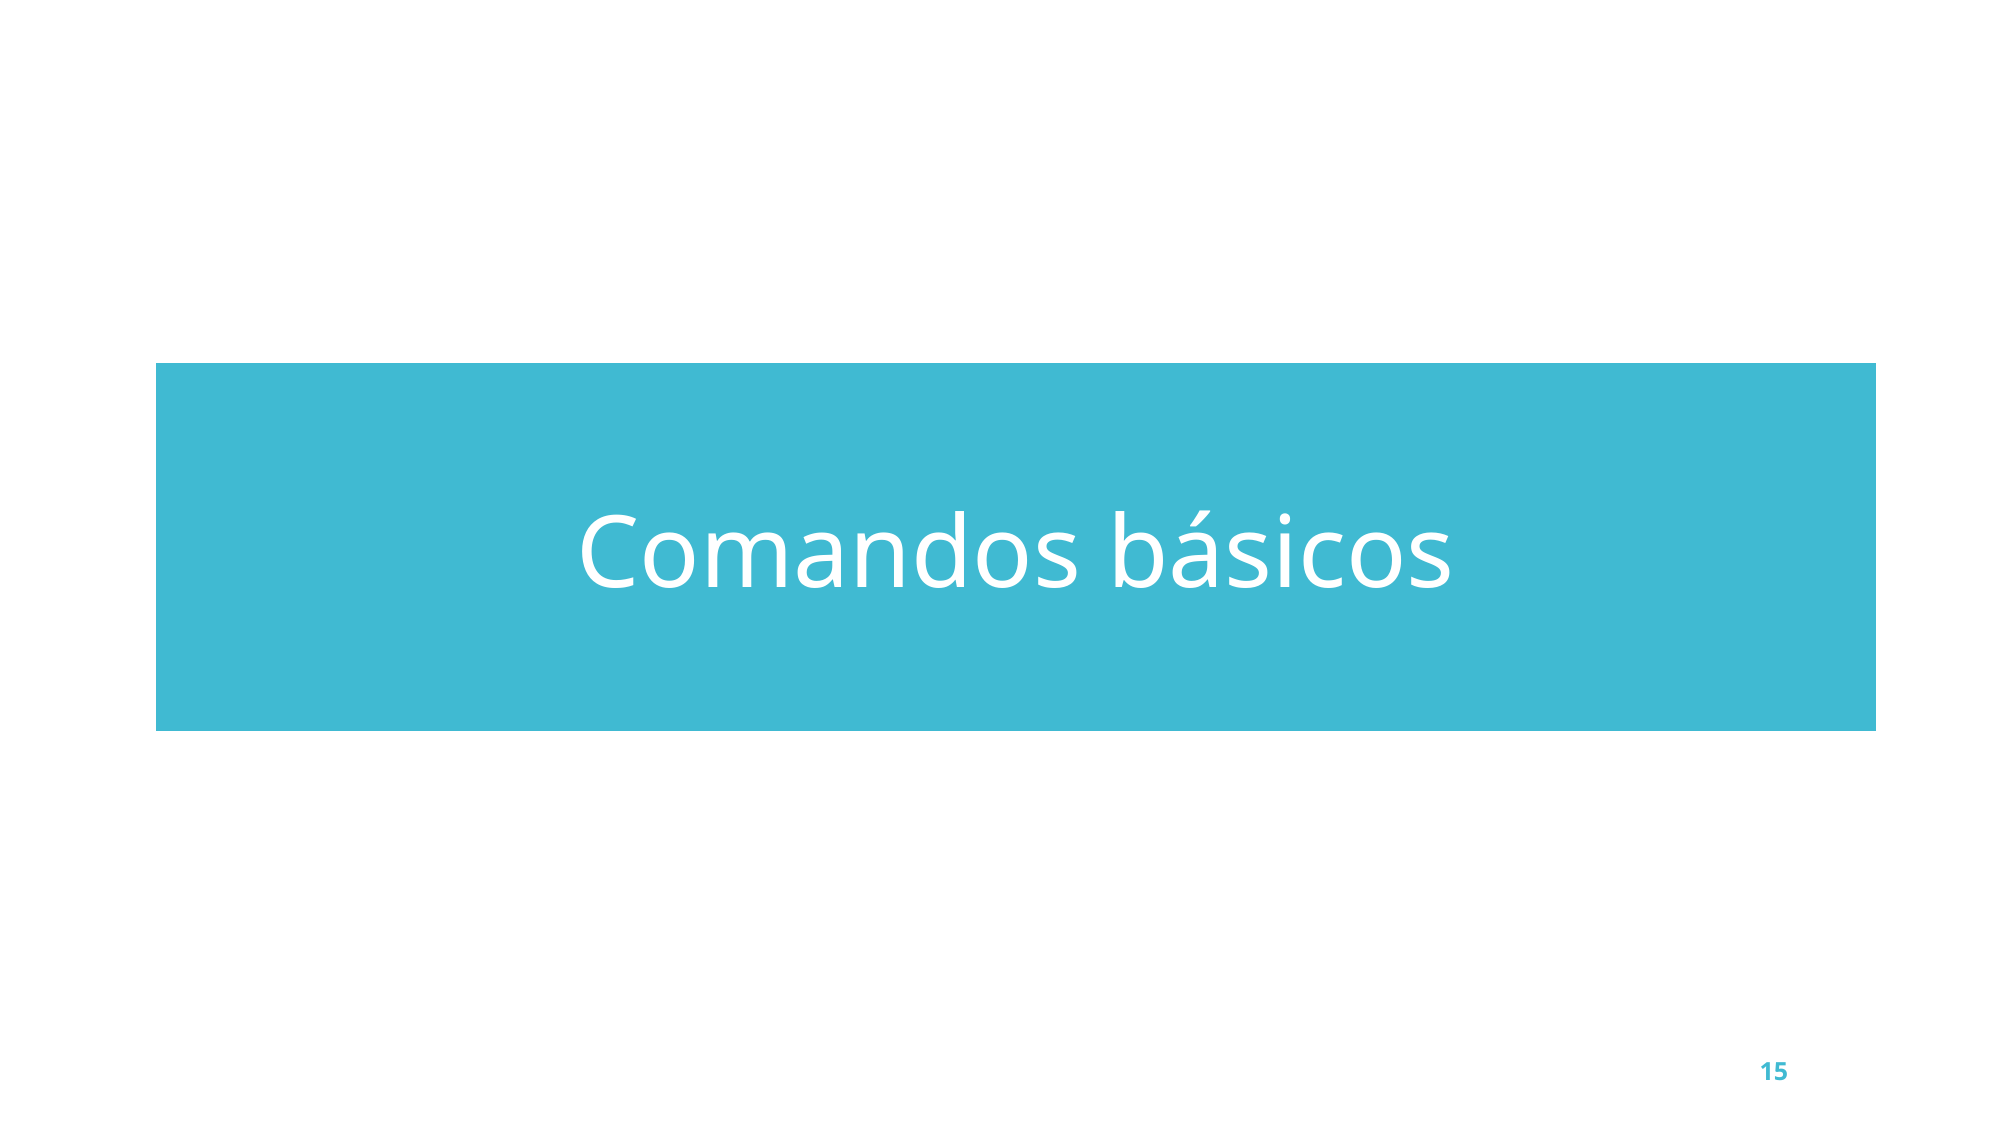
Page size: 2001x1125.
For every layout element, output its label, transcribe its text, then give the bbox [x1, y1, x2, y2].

slide_number 13 [1744, 1042, 1996, 1103]
text_box Comandos básicos [156, 363, 1876, 731]
